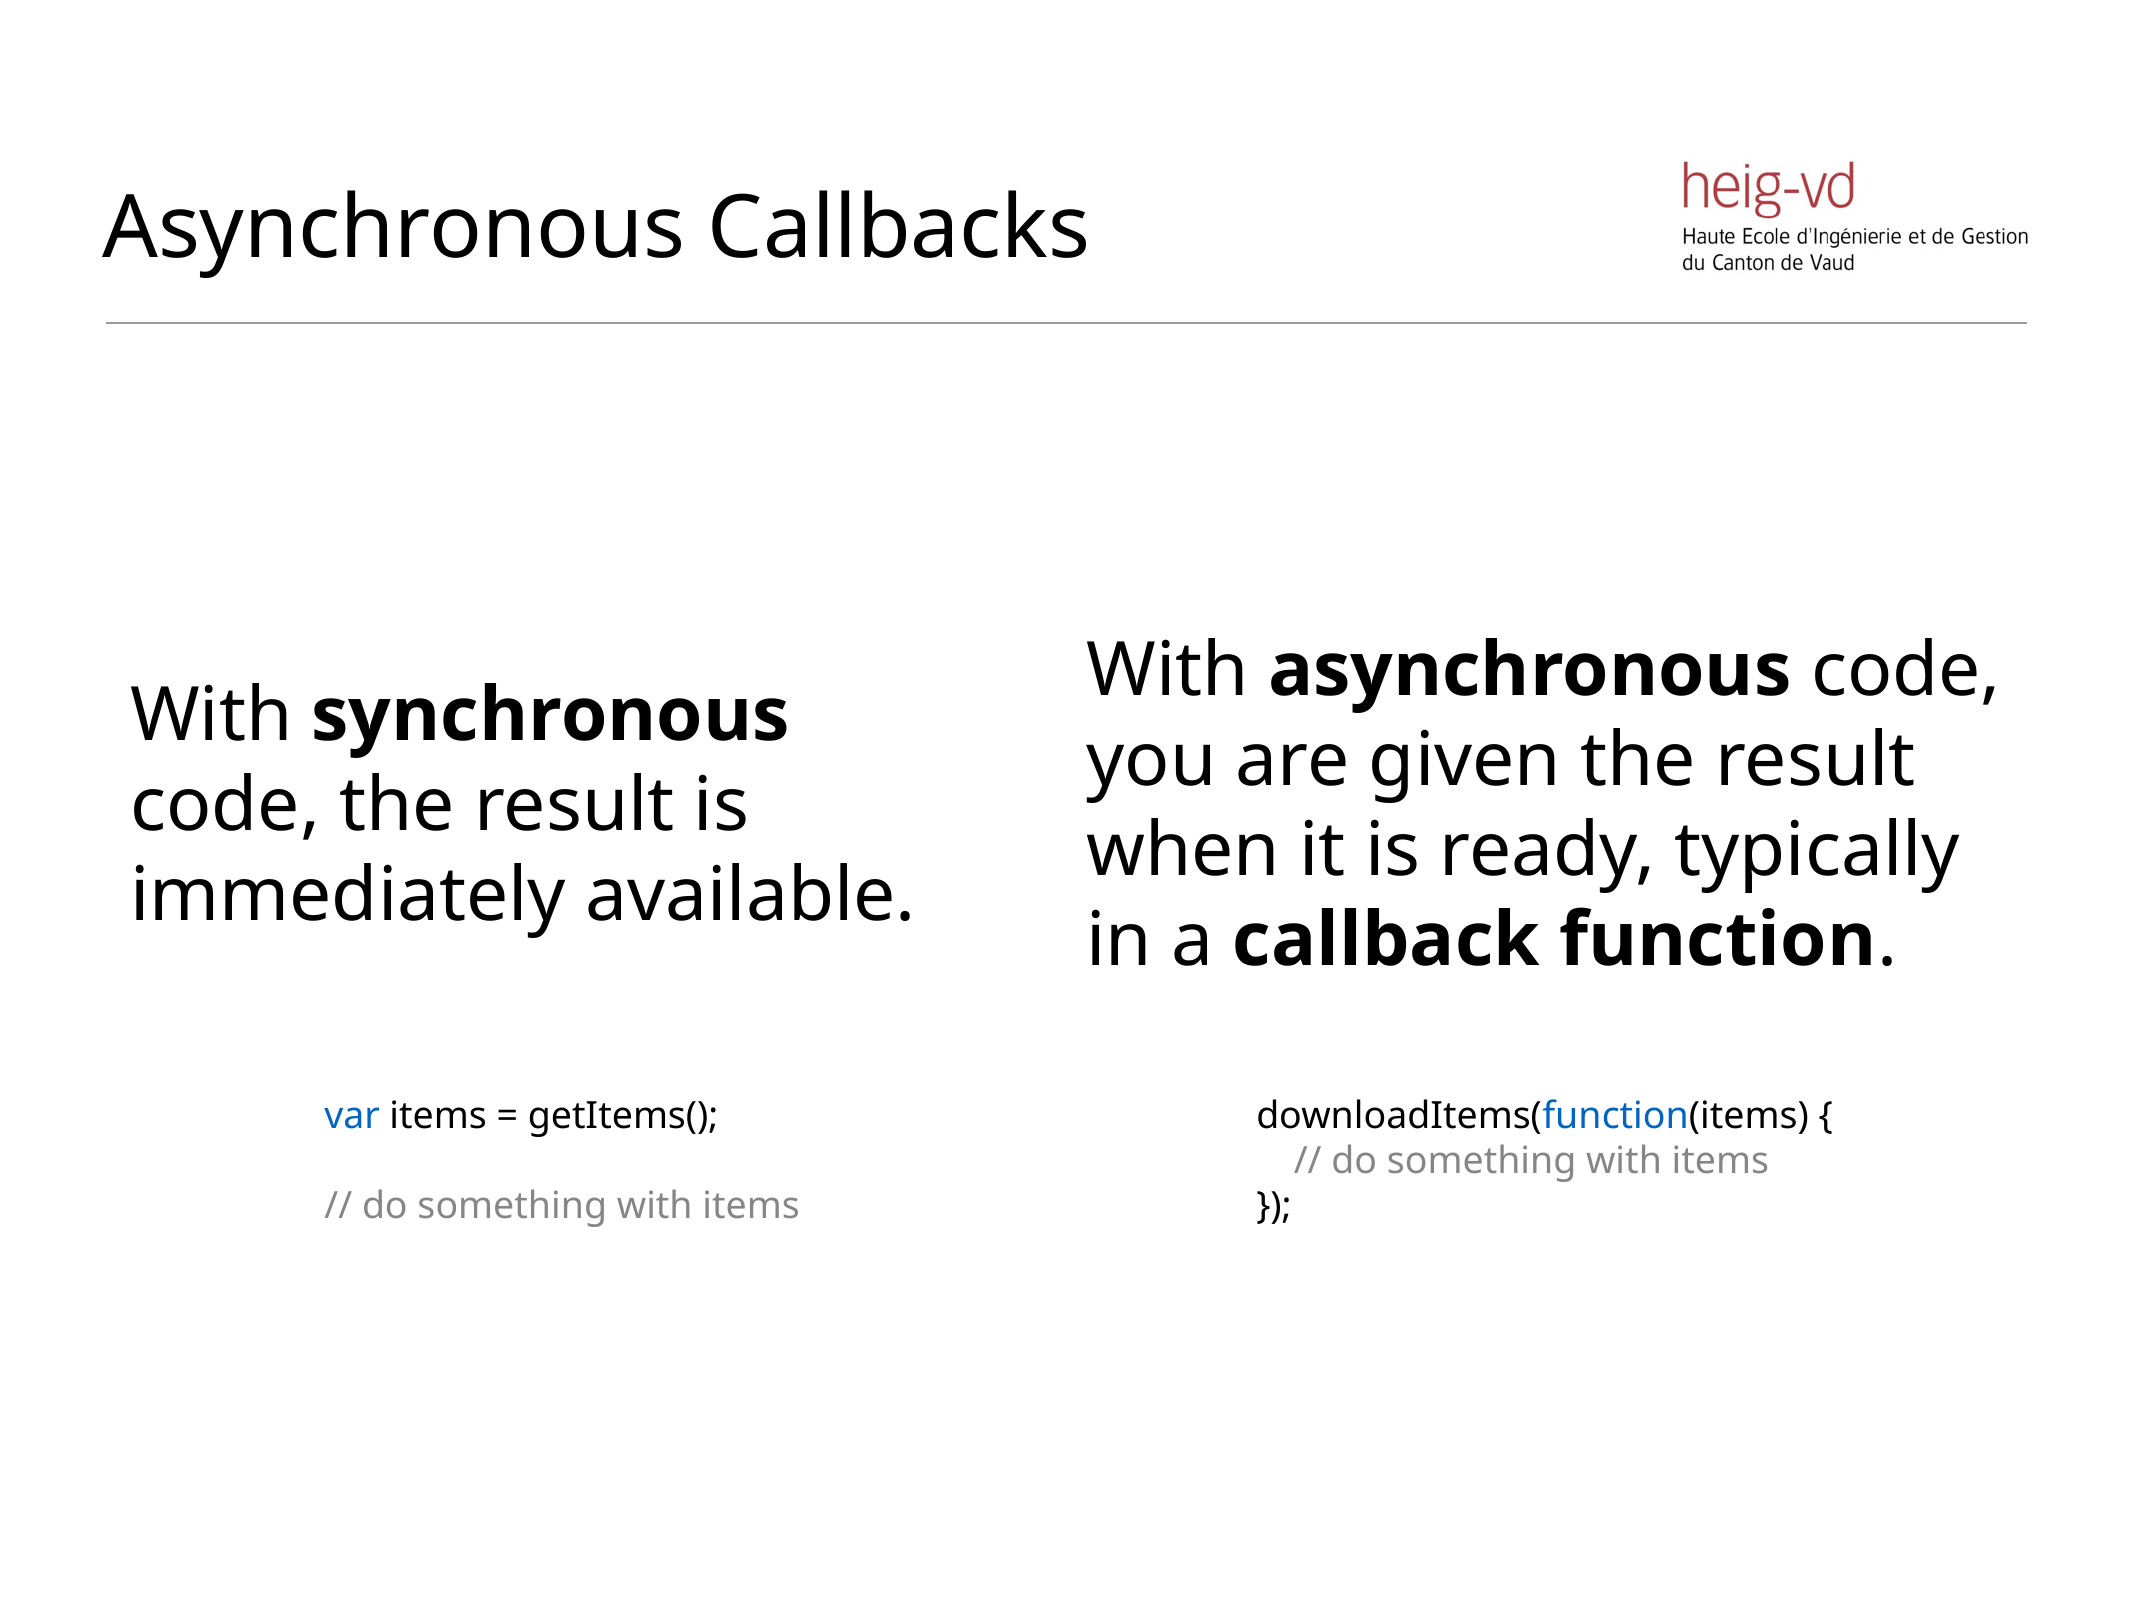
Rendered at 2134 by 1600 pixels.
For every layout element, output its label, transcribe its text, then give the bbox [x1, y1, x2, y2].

text_box var items = getItems(); // do something with items [315, 1082, 809, 1235]
text_box With asynchronous code, you are given the result when it is ready, typically in a callback function. [1078, 611, 2012, 989]
title Asynchronous Callbacks [93, 54, 2040, 284]
text_box With synchronous code, the result is immediately available. [121, 656, 1004, 944]
text_box downloadItems(function(items) { // do something with items }); [1247, 1082, 1842, 1235]
